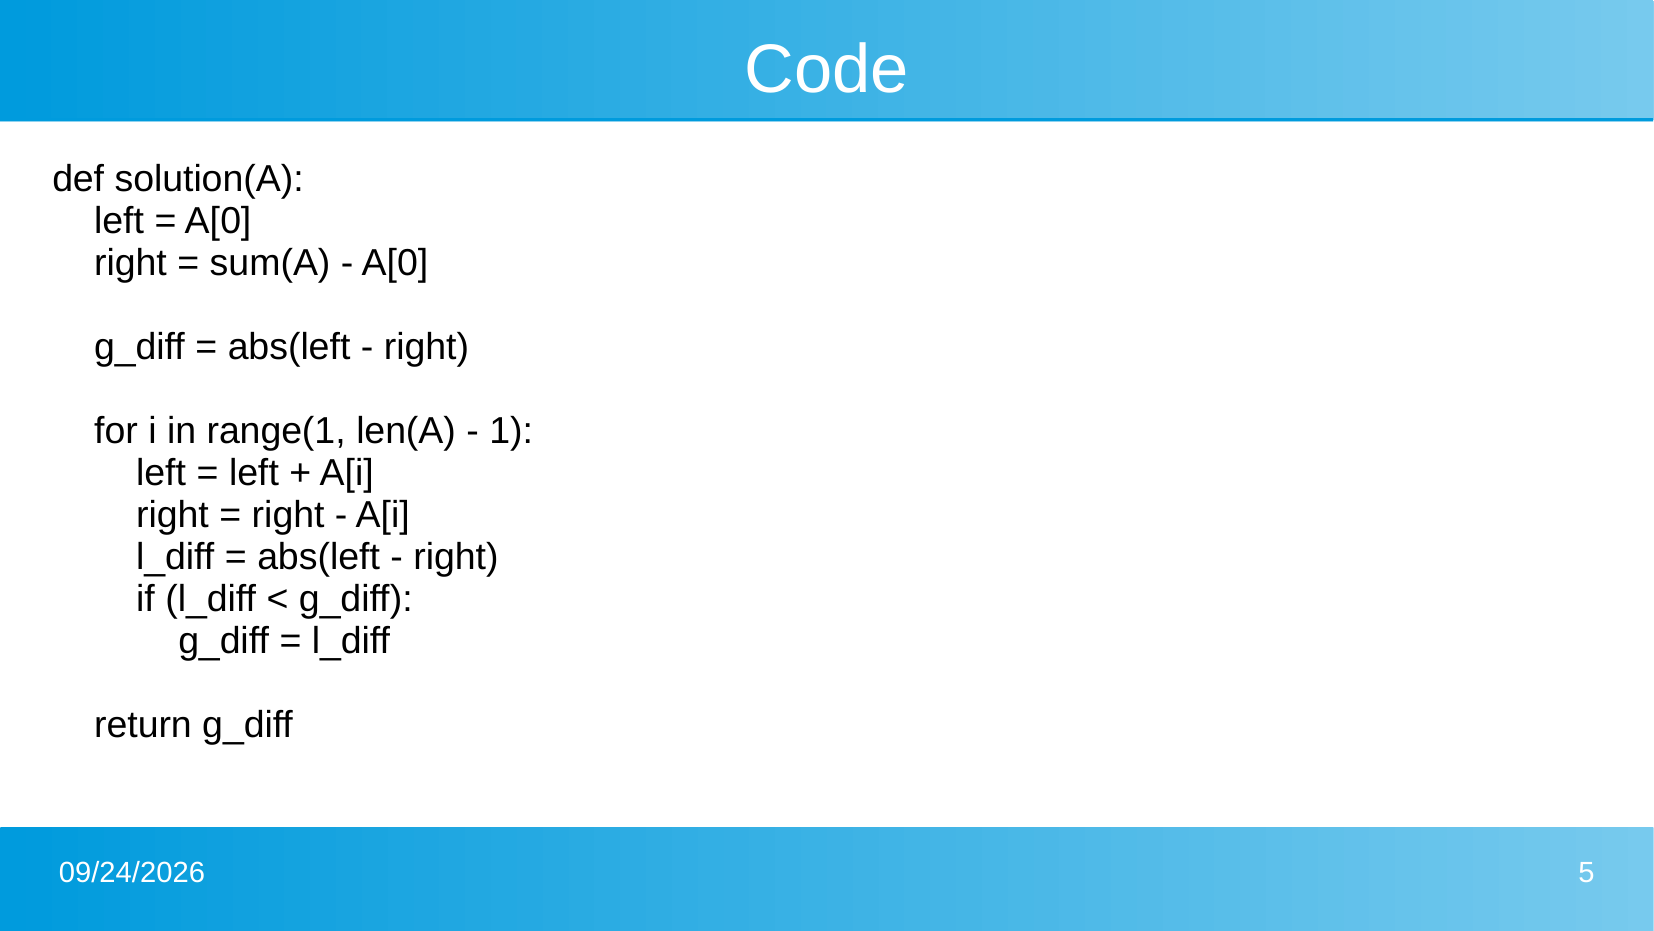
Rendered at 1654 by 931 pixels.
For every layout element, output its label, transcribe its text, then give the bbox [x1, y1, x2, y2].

title Code [59, 29, 1595, 108]
text_box def solution(A): left = A[0] right = sum(A) - A[0] g_diff = abs(left - right) for i in range(1, len(A) - 1): left = left + A[i] right = right - A[i] l_diff = abs(left - right) if (l_diff < g_diff): g_diff = l_diff return g_diff [37, 150, 1538, 921]
